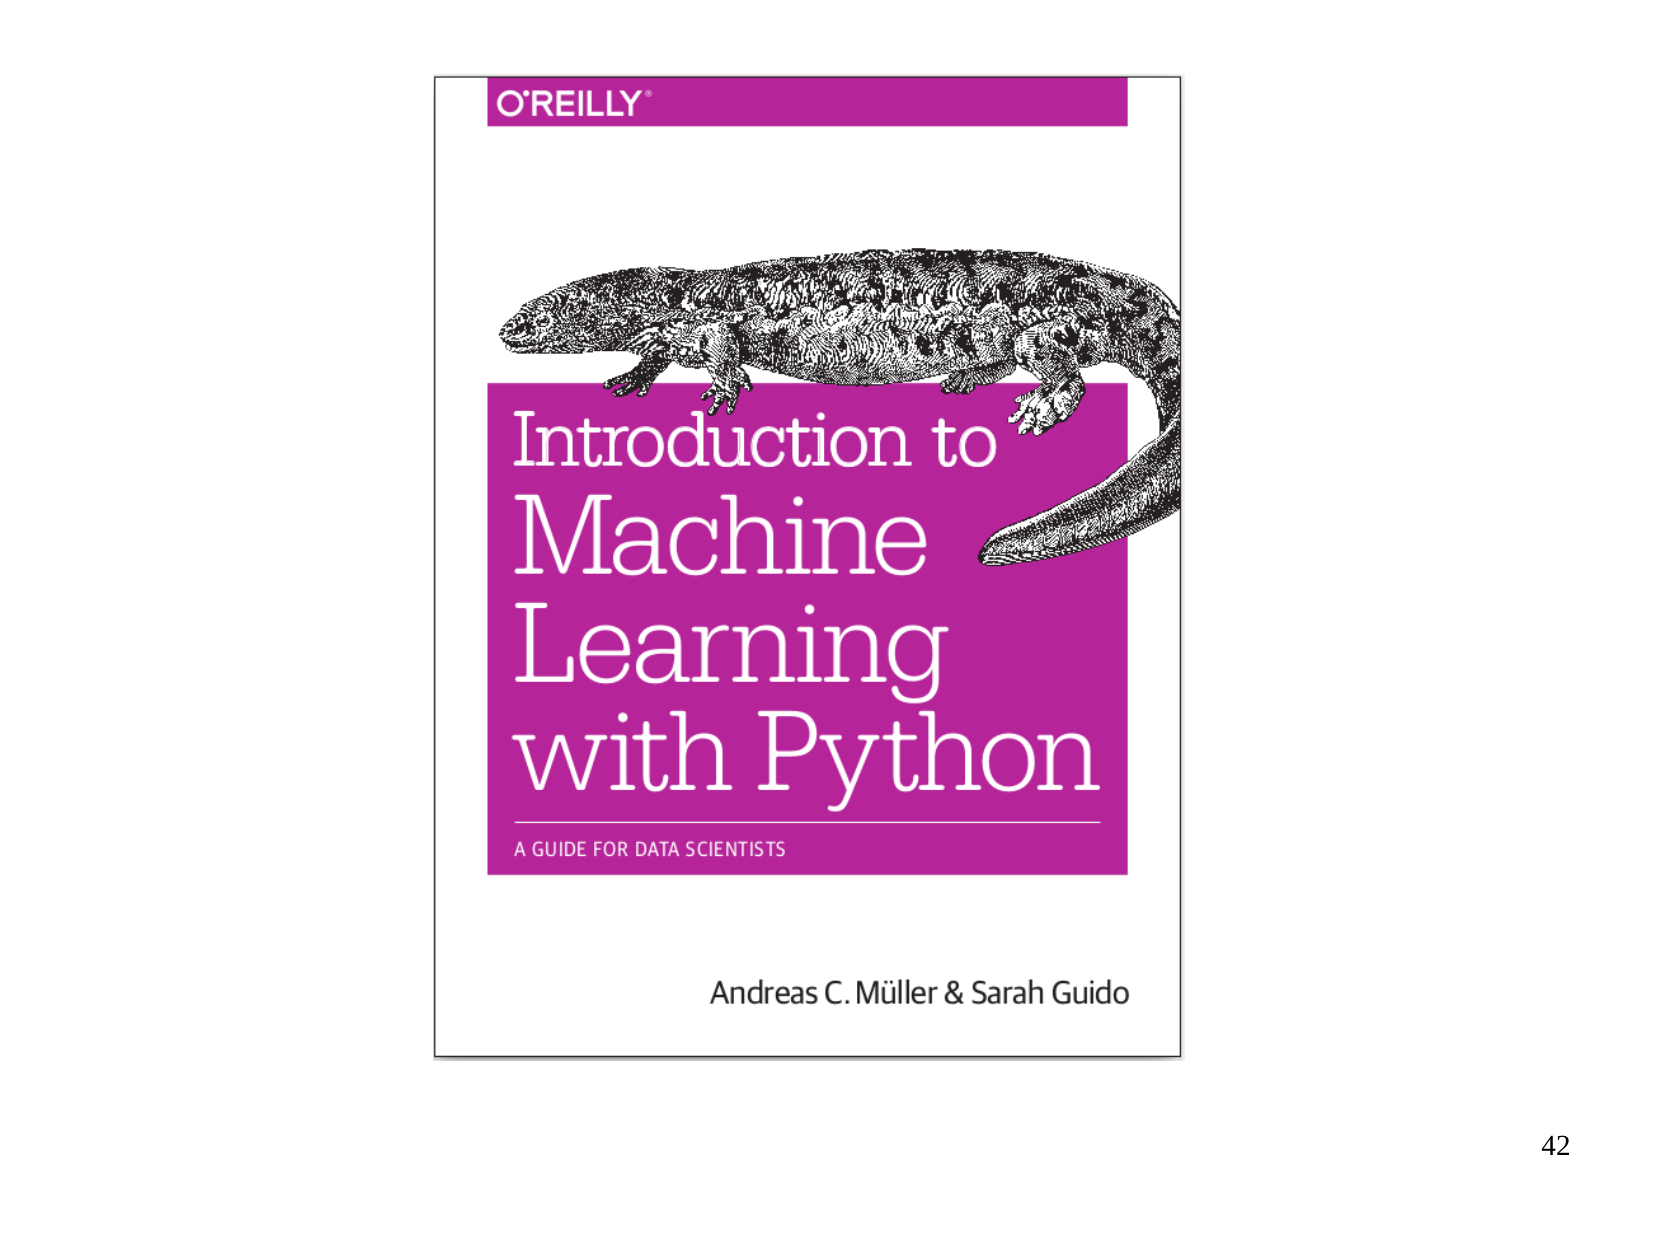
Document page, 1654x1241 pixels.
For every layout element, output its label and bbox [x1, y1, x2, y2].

picture [433, 74, 1185, 1061]
